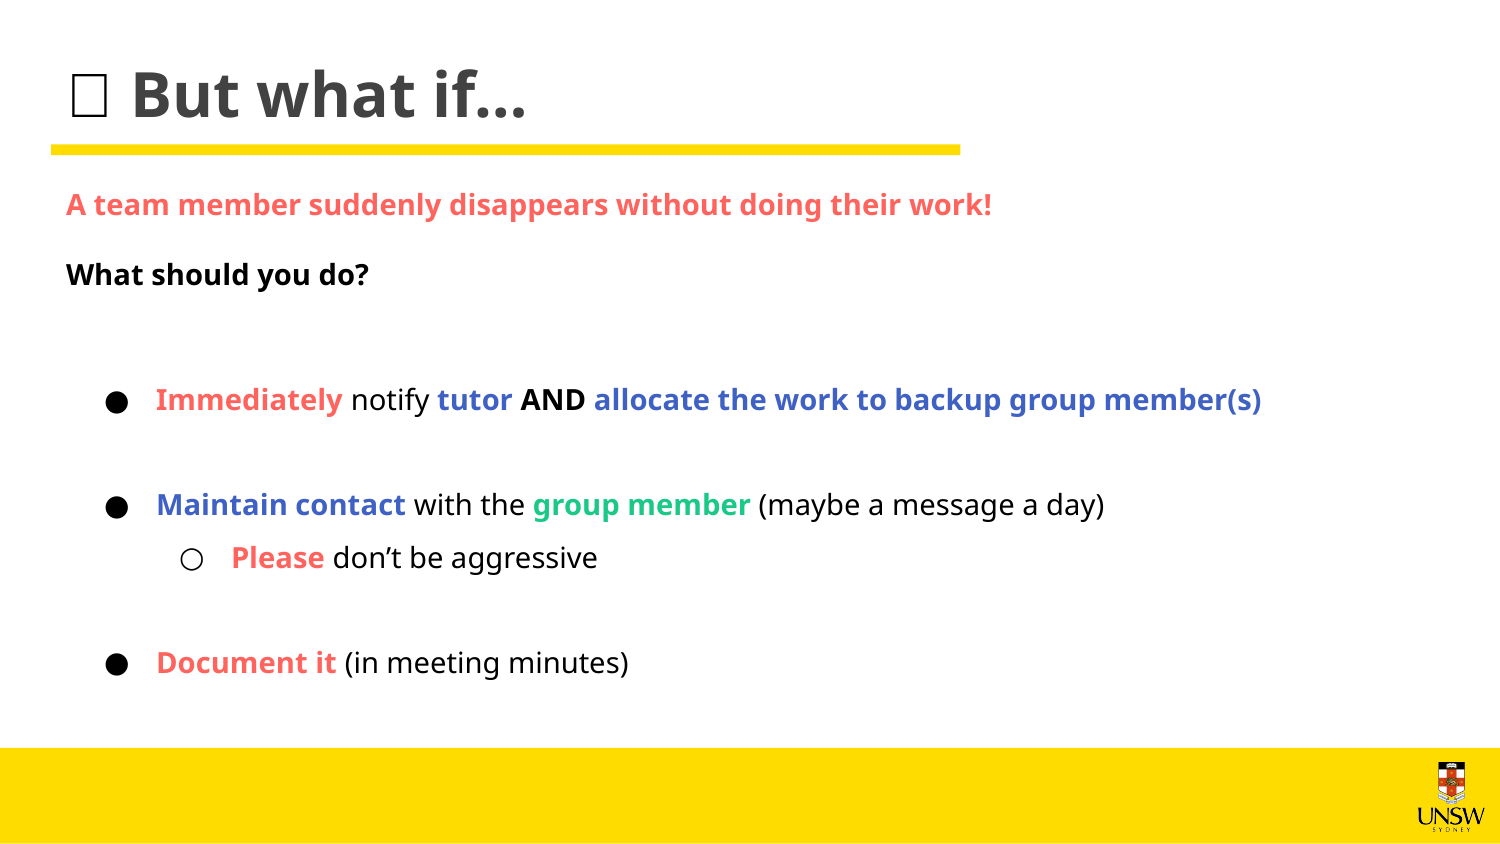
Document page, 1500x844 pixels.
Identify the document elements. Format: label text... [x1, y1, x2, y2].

picture [1418, 762, 1485, 832]
text_box A team member suddenly disappears without doing their work! What should you do? [51, 171, 1449, 307]
text_box Immediately notify tutor AND allocate the work to backup group member(s) Maintain contact with the group member (maybe a message a day) Please don’t be aggressive Document it (in meeting minutes) [66, 349, 1319, 694]
text_box 🏡 But what if… [51, 24, 1449, 145]
text_box [51, 144, 961, 156]
